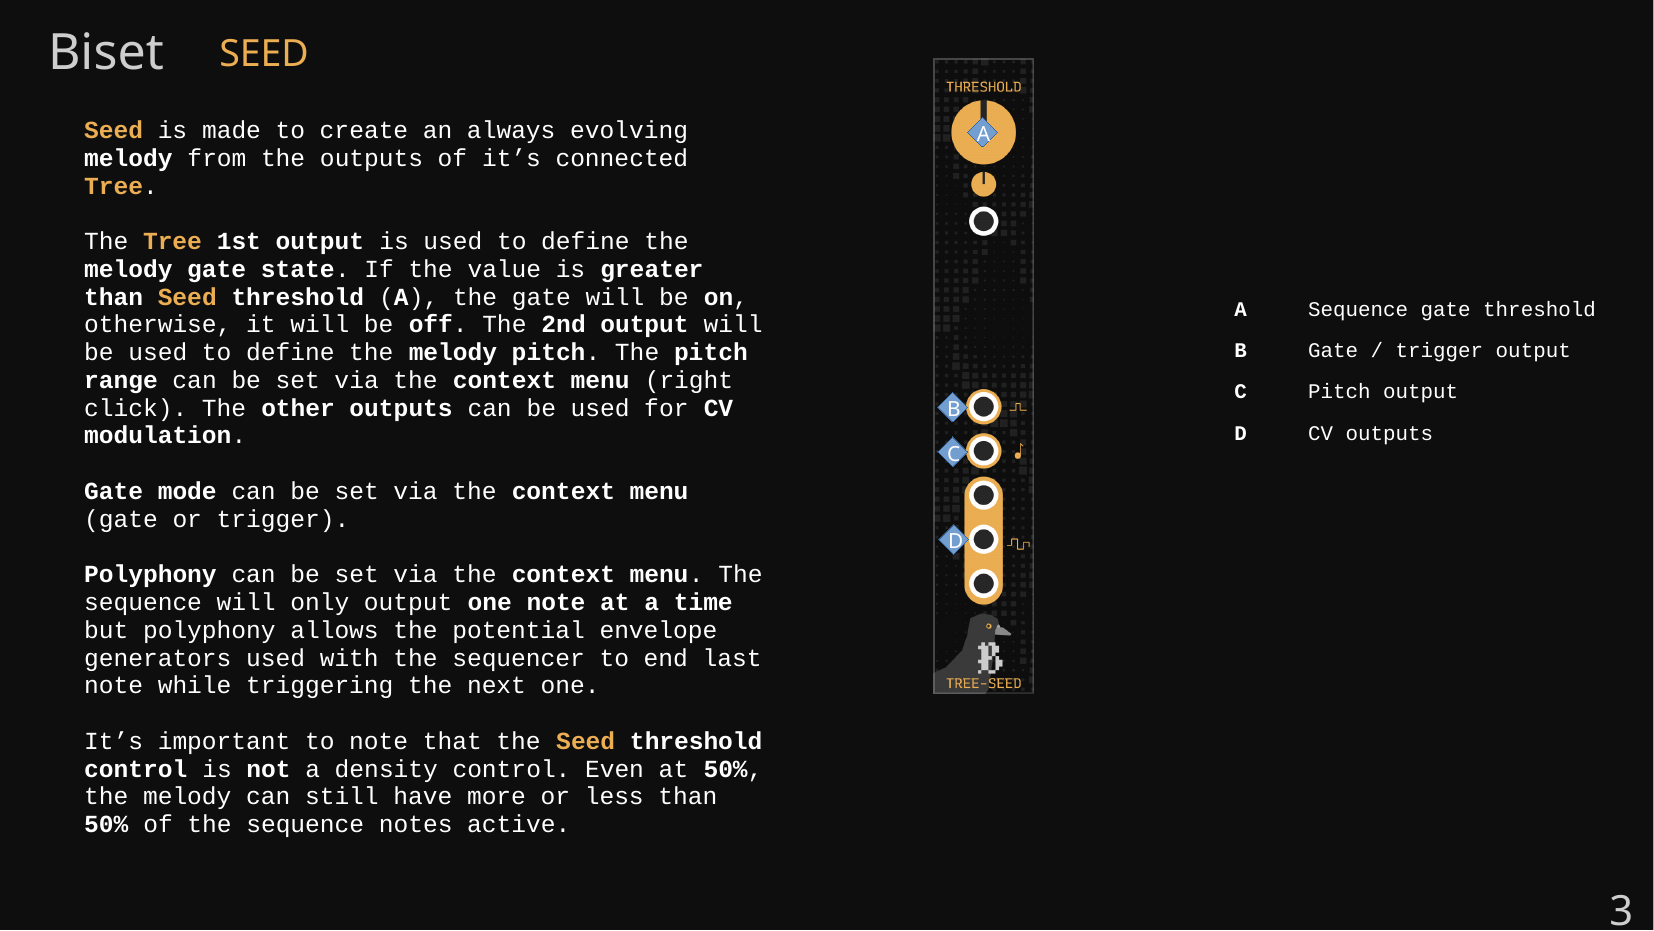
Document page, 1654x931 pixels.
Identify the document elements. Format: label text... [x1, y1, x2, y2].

list A Sequence gate threshold B Gate / trigger output C Pitch output D CV outputs [1234, 299, 1648, 473]
title Biset [5, 23, 207, 77]
list Seed is made to create an always evolving melody from the outputs of it’s connected Tree. The Tree 1st output is used to define the melody gate state. If the value is greater than Seed threshold (A), the gate will be on, otherwise, it will be off. The 2nd output will be used to define the melody pitch. The pitch range can be set via the context menu (right click). The other outputs can be used for CV modulation. Gate mode can be set via the context menu (gate or trigger). Polyphony can be set via the context menu. The sequence will only output one note at a time but polyphony allows the potential envelope generators used with the sequencer to end last note while triggering the next one. It’s important to note that the Seed threshold control is not a density control. Even at 50%, the melody can still have more or less than 50% of the sequence notes active. [84, 118, 768, 886]
text_box C [932, 431, 975, 472]
text_box A [962, 112, 1006, 153]
text_box B [932, 387, 975, 427]
text_box 3 [1594, 873, 1654, 931]
picture [933, 58, 1034, 694]
text_box D [933, 519, 977, 560]
text_box SEED [204, 19, 393, 80]
